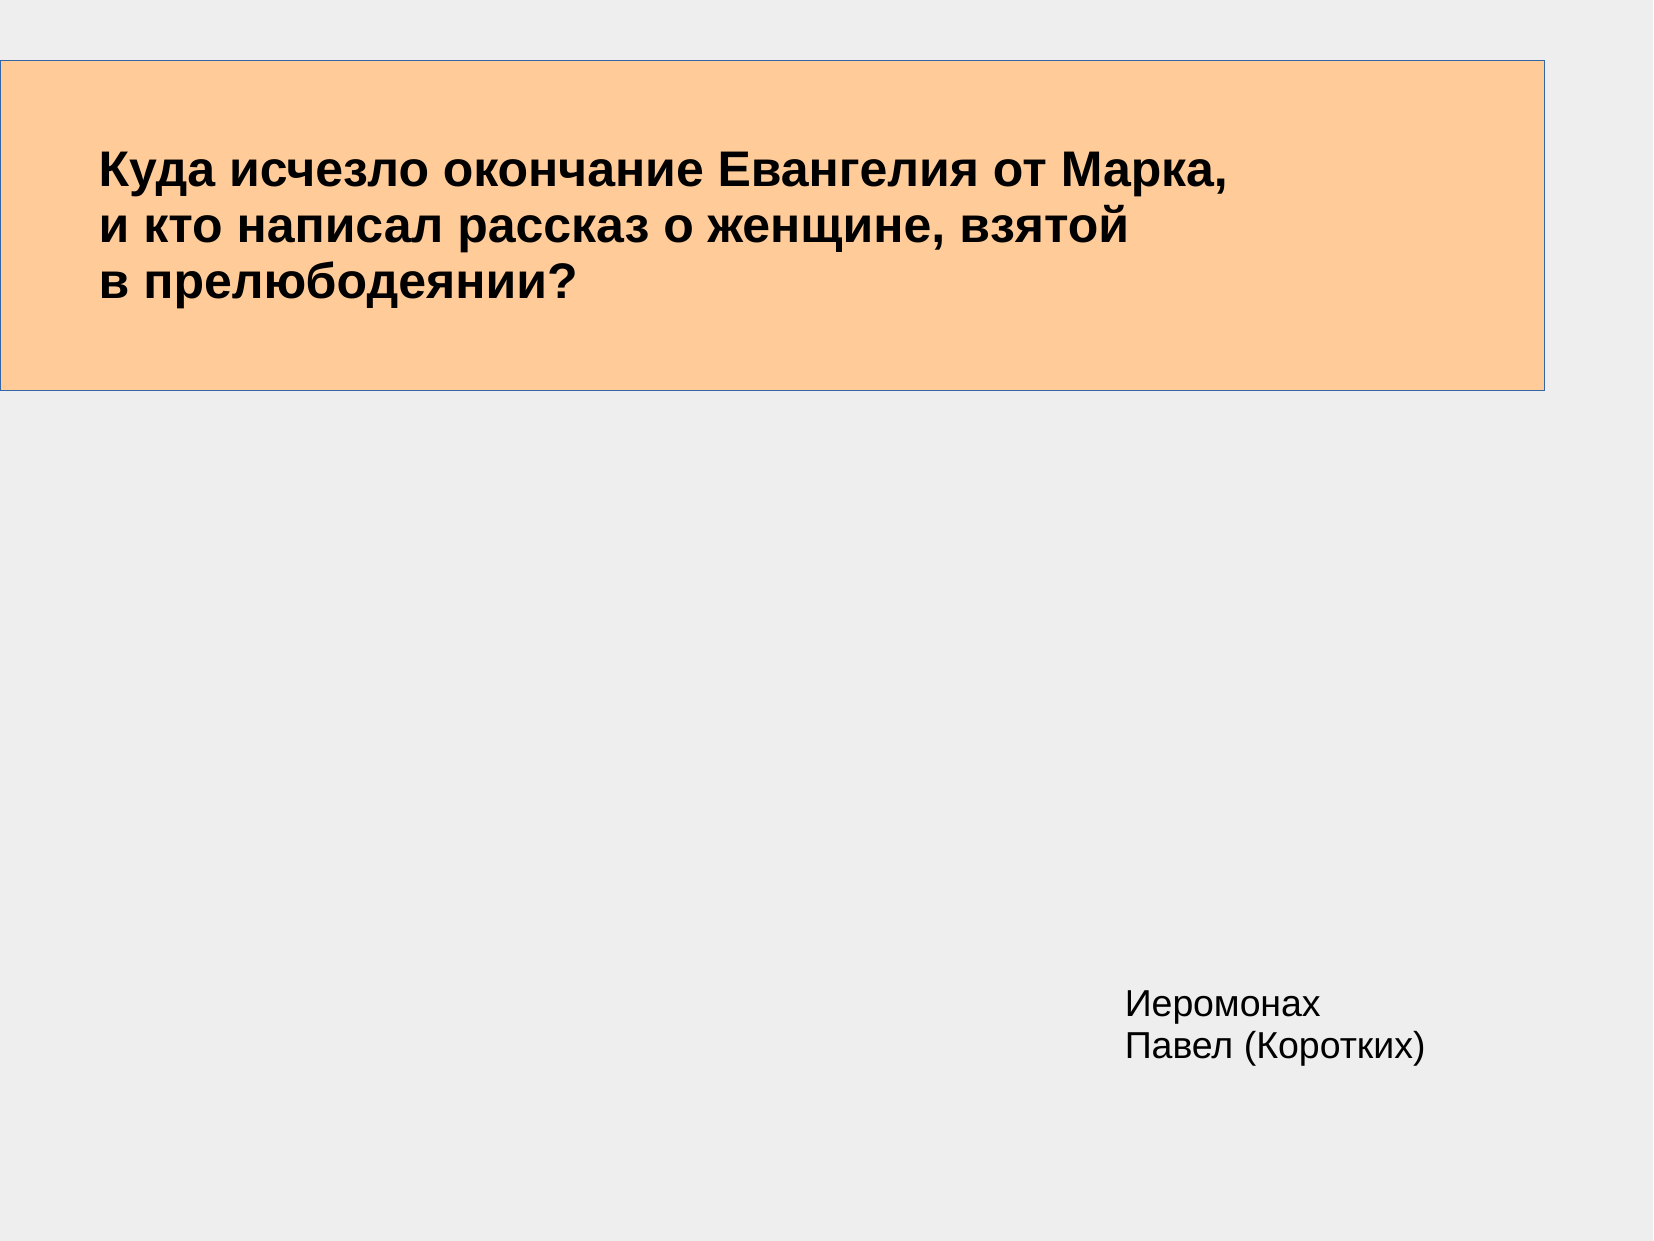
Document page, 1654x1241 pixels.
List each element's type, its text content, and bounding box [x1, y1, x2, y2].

text_box Куда исчезло окончание Евангелия от Марка, и кто написал рассказ о женщине, взятой в прелюбодеянии? [0, 60, 1545, 391]
text_box Иеромонах Павел (Коротких) [1110, 975, 1452, 1065]
